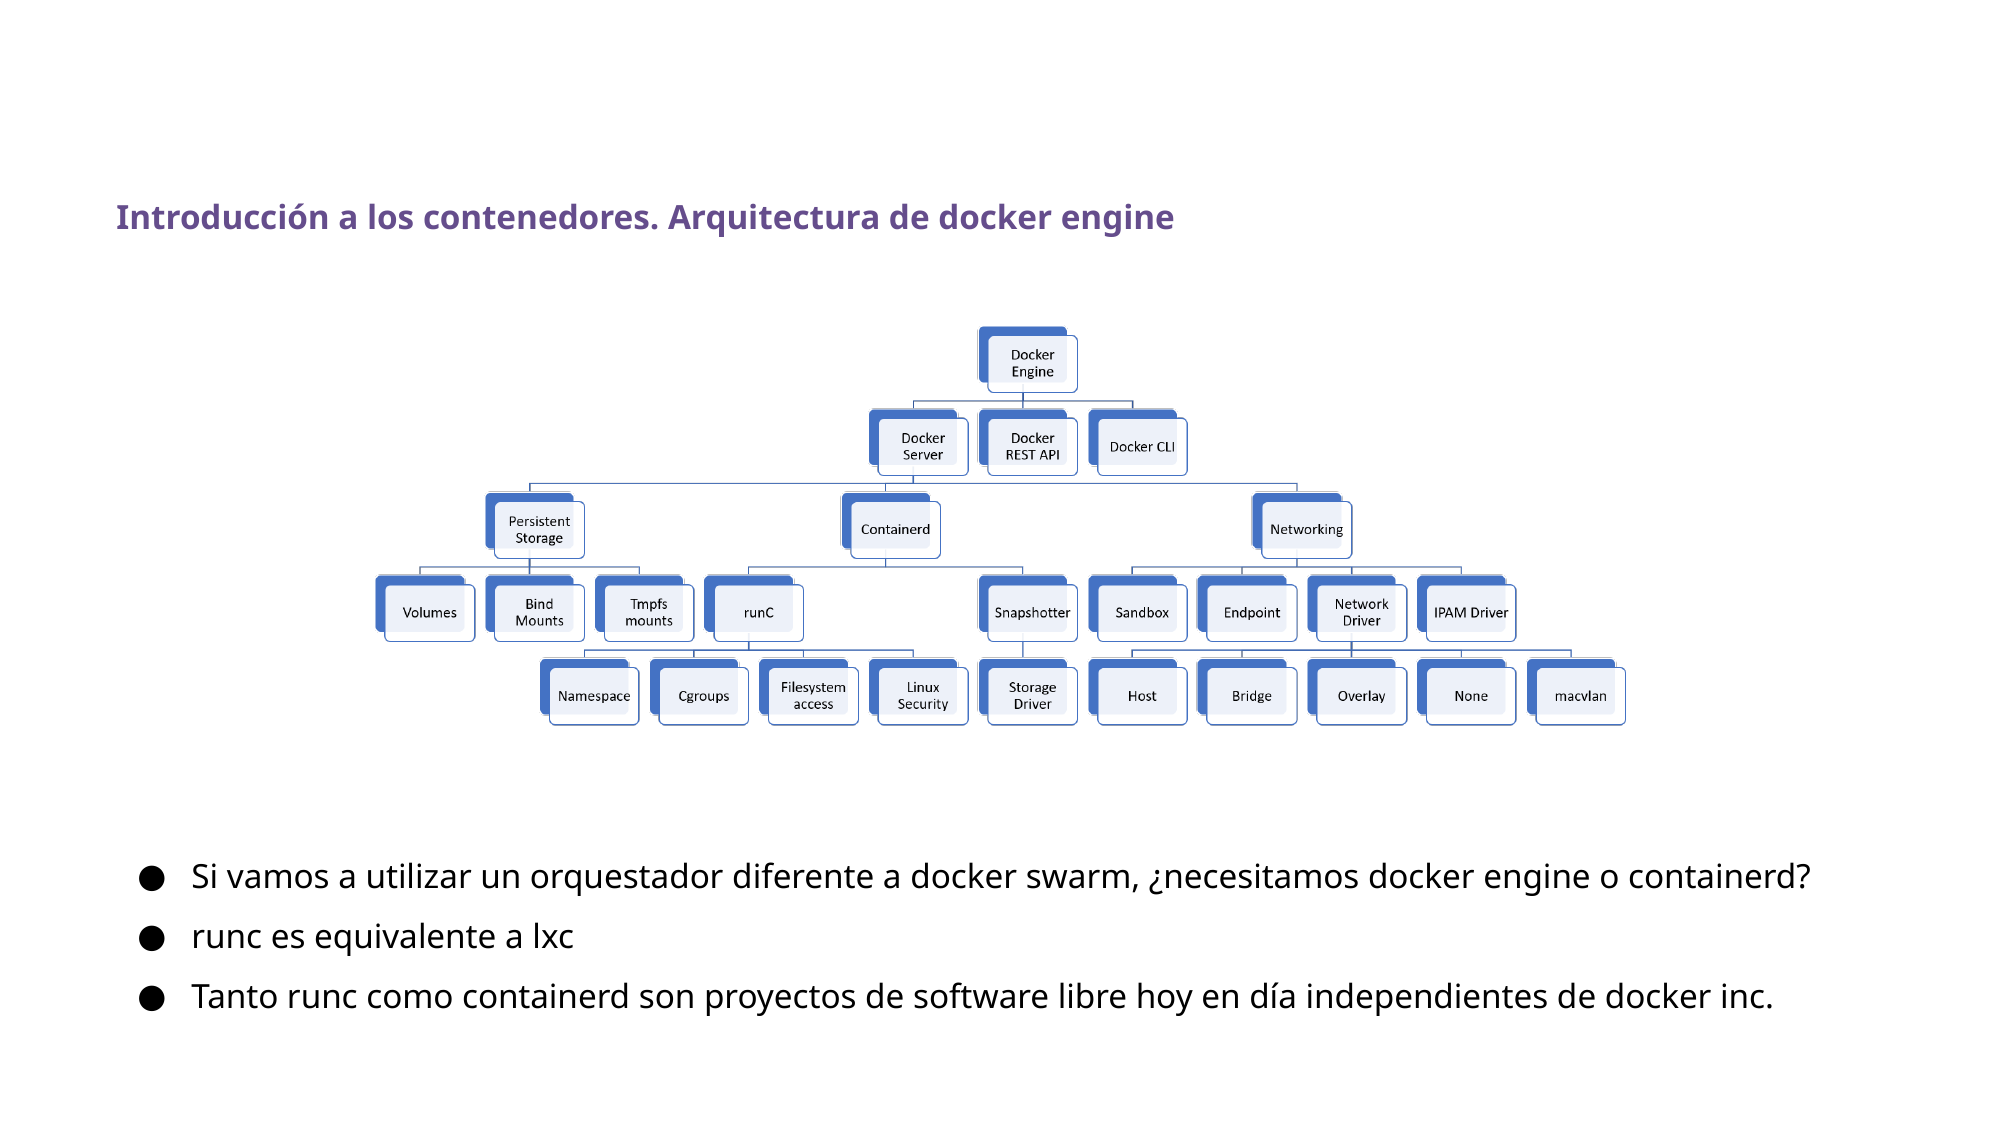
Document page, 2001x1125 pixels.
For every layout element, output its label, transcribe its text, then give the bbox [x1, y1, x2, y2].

text_box Introducción a los contenedores. Arquitectura de docker engine Si vamos a utilizar un orquestador diferente a docker swarm, ¿necesitamos docker engine o containerd? runc es equivalente a lxc Tanto runc como containerd son proyectos de software libre hoy en día independientes de docker inc. [101, 169, 1977, 382]
picture [374, 178, 1626, 873]
